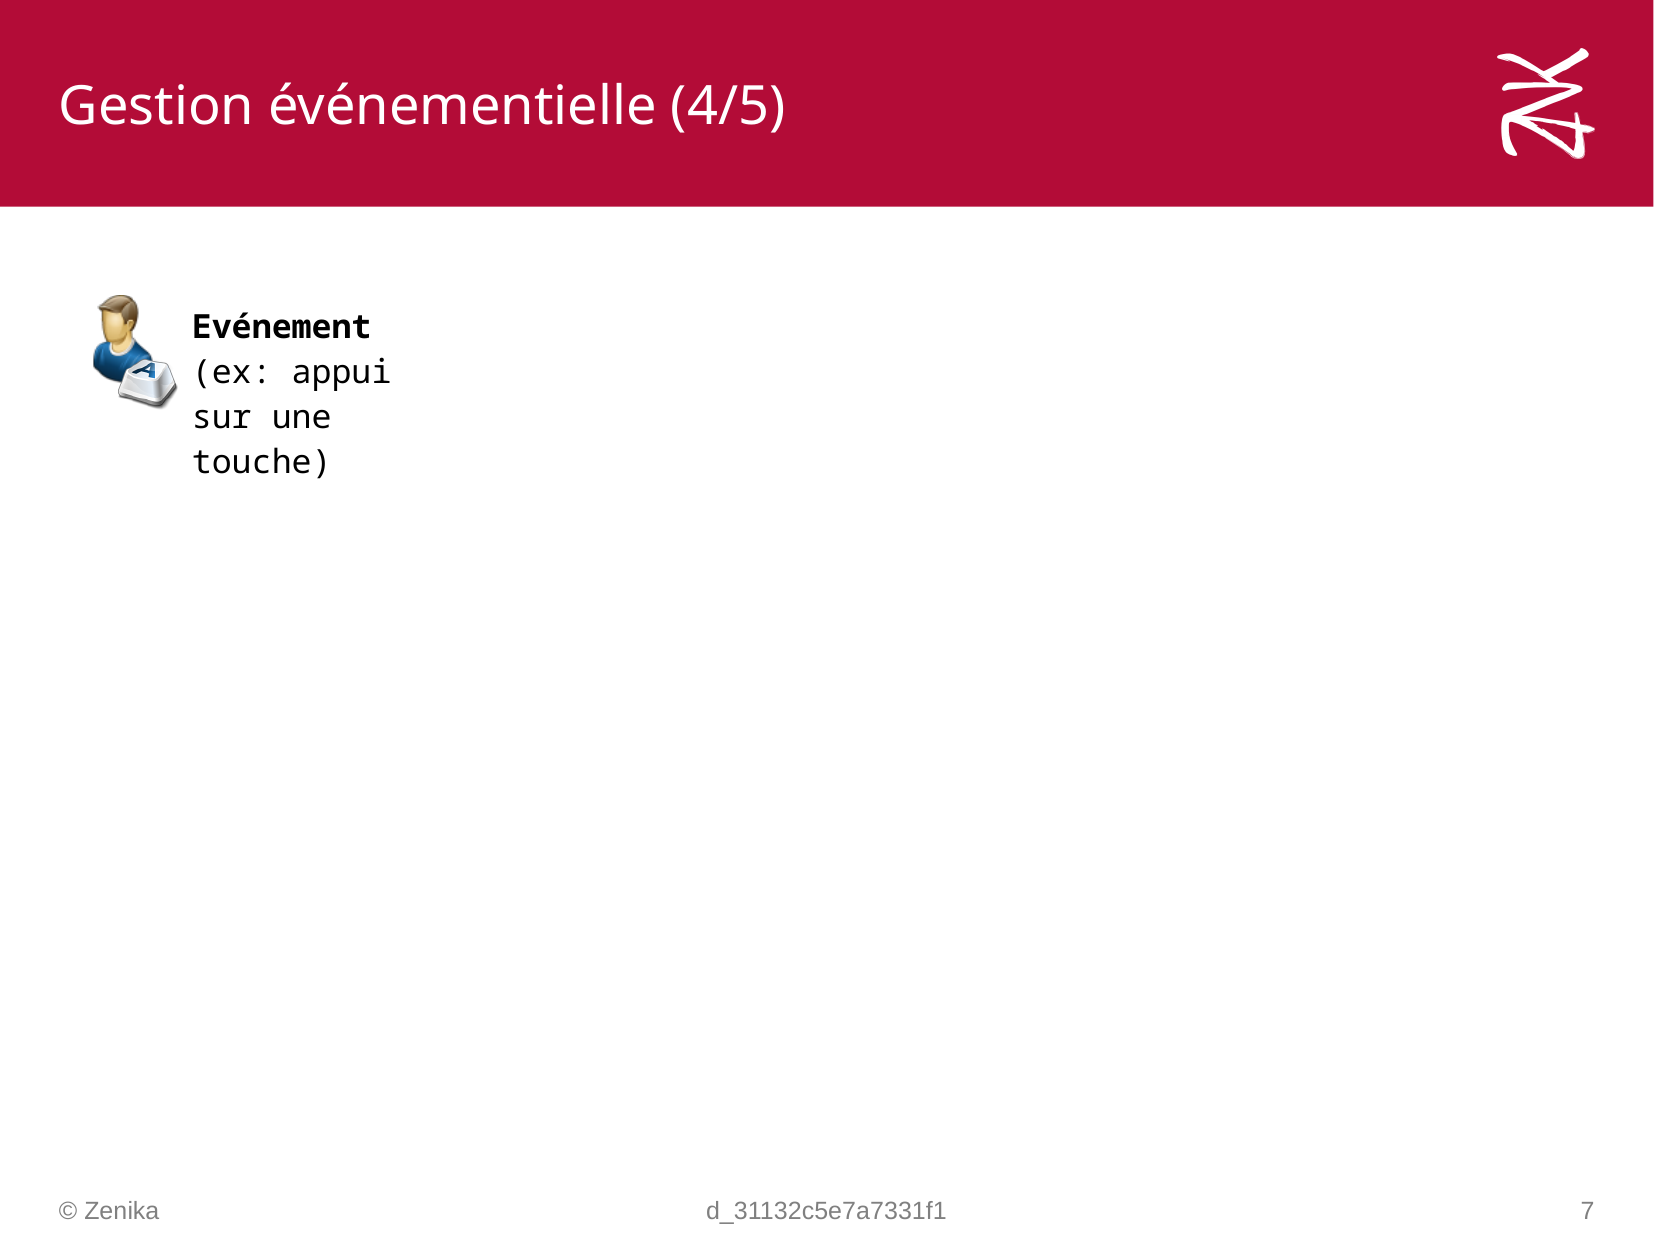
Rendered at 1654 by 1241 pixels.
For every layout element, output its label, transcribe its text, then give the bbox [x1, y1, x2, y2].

text_box Evénement (ex: appui sur une touche) [177, 295, 473, 443]
picture [88, 295, 177, 414]
title Gestion événementielle (4/5) [59, 29, 1595, 178]
